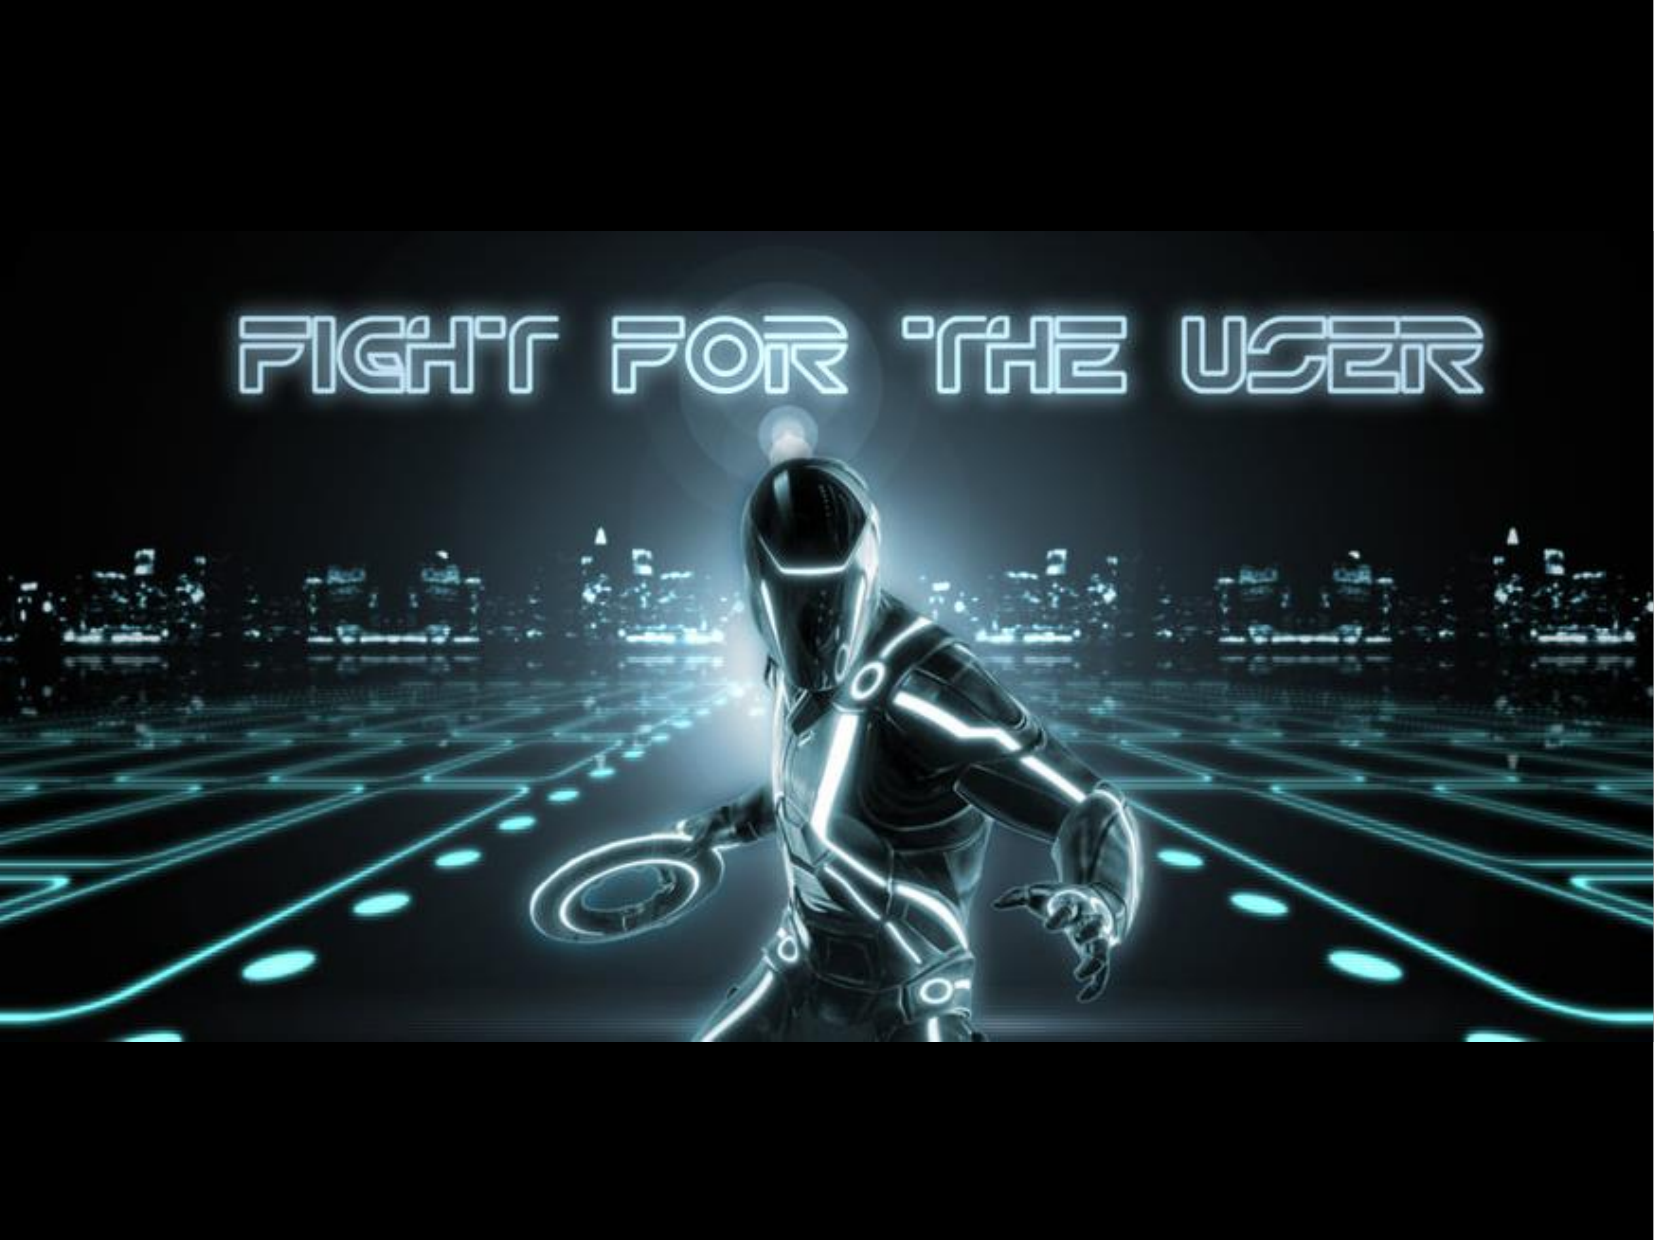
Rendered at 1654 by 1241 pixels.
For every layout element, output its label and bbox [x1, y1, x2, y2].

picture [0, 231, 1654, 1042]
